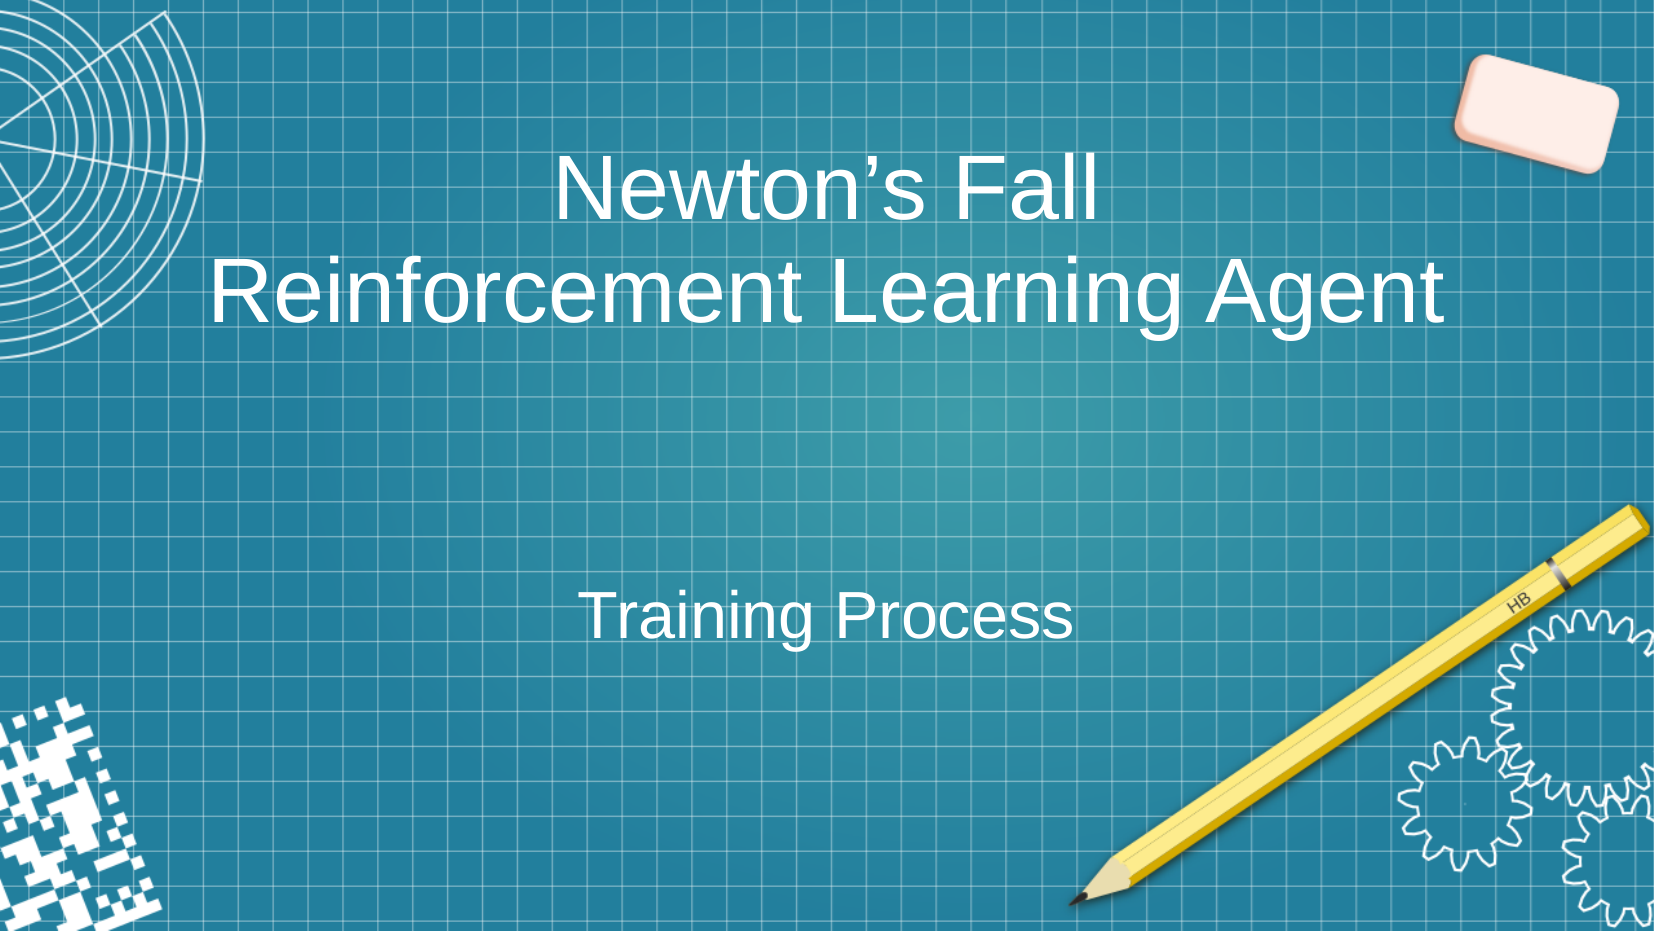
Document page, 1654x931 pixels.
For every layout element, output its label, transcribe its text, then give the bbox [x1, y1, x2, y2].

subtitle Training Process [82, 389, 1571, 842]
picture [0, 0, 1654, 931]
title Newton’s Fall Reinforcement Learning Agent [82, 132, 1571, 346]
